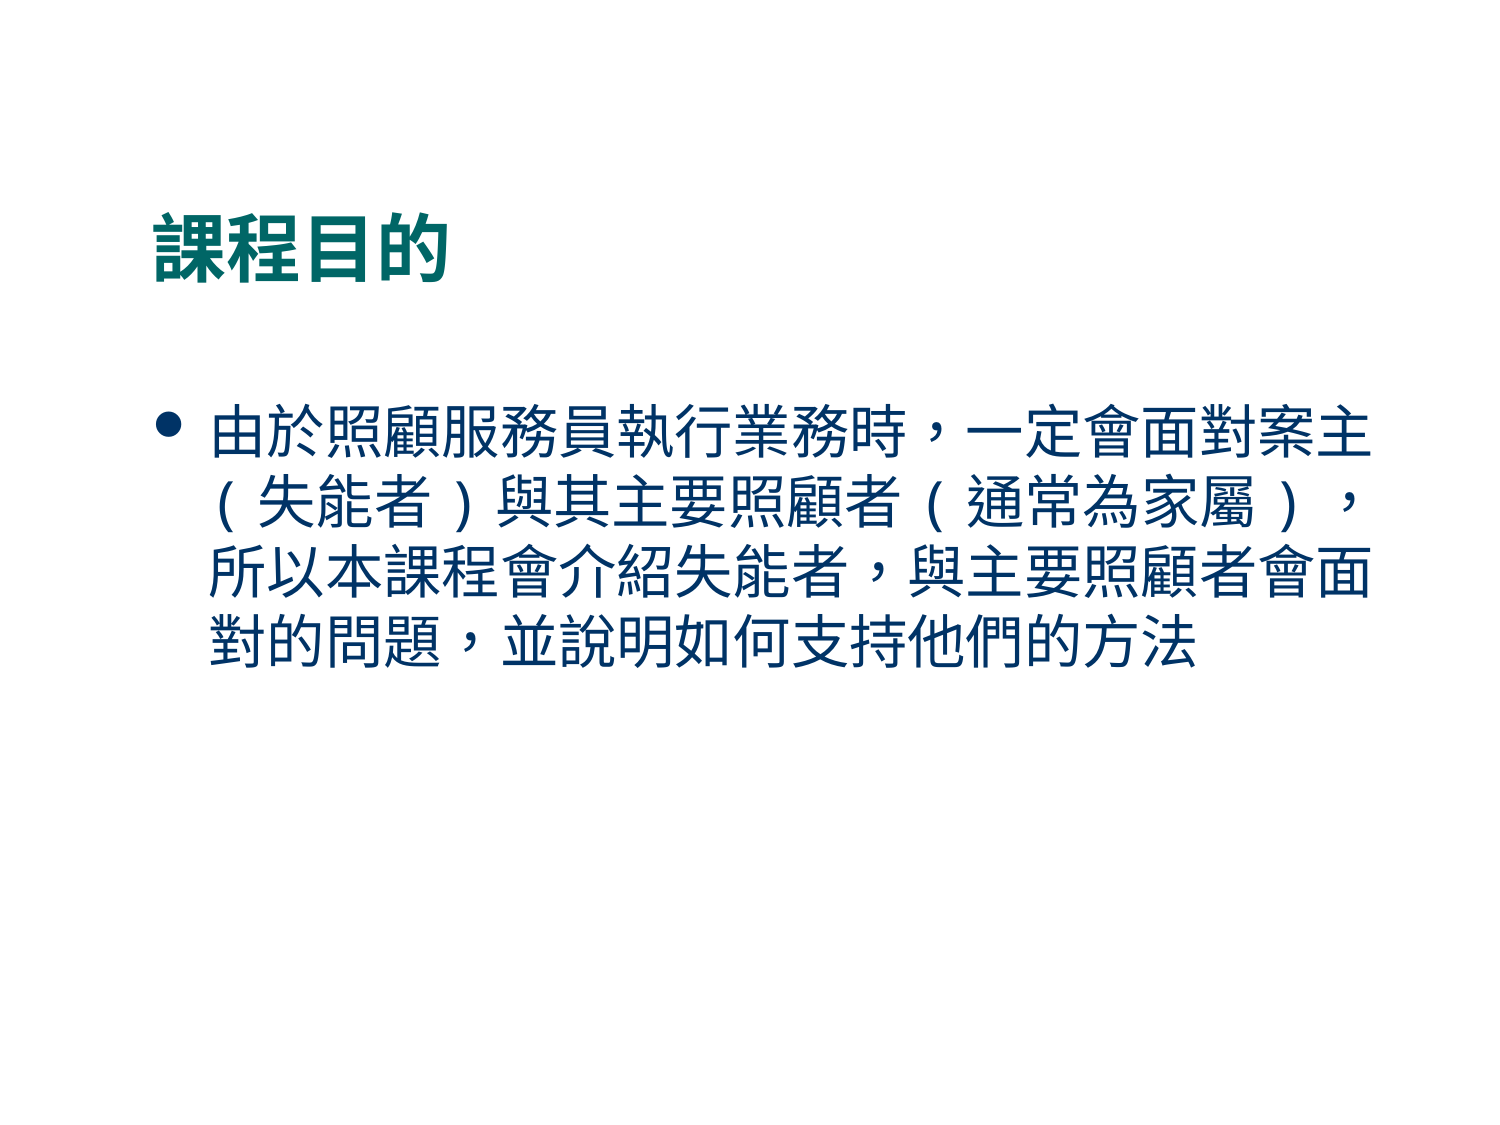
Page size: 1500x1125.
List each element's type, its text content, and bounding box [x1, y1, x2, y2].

list 由於照顧服務員執行業務時，一定會面對案主(失能者)與其主要照顧者(通常為家屬)，所以本課程會介紹失能者，與主要照顧者會面對的問題，並說明如何支持他們的方法 [137, 387, 1400, 999]
title 課程目的 [136, 136, 1414, 301]
